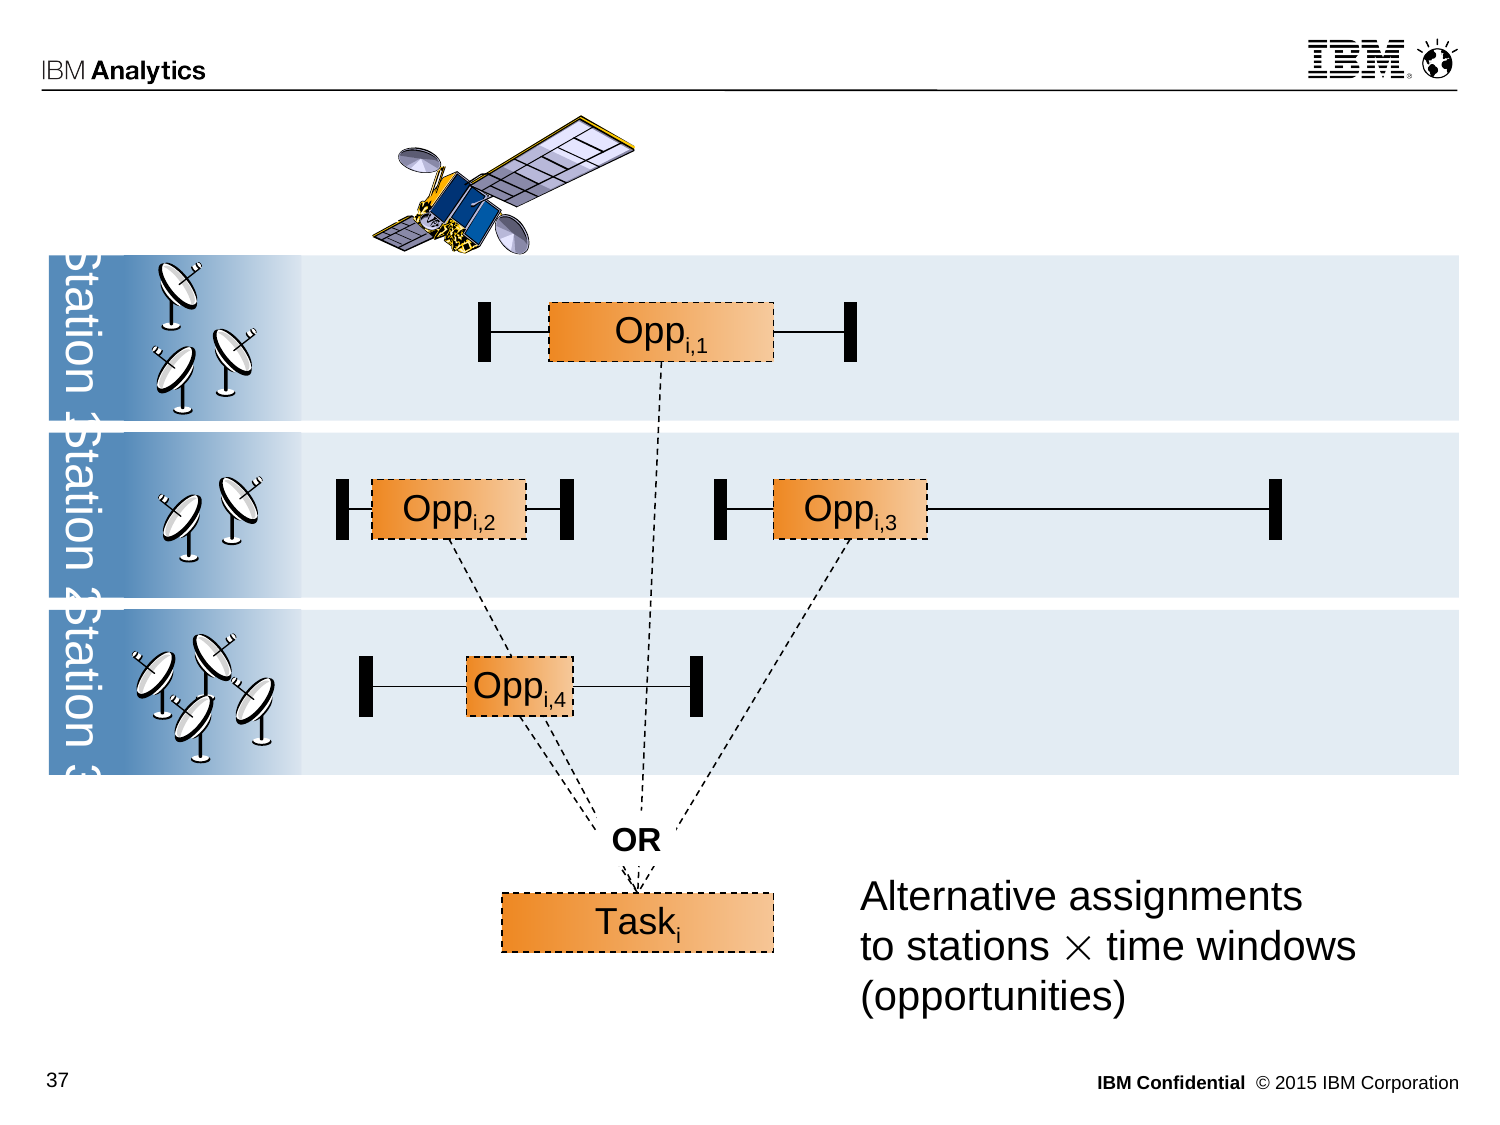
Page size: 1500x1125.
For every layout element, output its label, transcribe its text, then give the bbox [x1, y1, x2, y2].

picture [148, 344, 199, 415]
text_box Oppi,3 [773, 479, 928, 539]
text_box Oppi,2 [372, 479, 526, 539]
text_box Oppi,1 [549, 302, 774, 362]
picture [210, 326, 260, 397]
picture [155, 260, 205, 331]
text_box Station 2 [48, 432, 124, 598]
text_box Station 3 [48, 609, 124, 775]
text_box Station 1 [48, 255, 124, 421]
picture [155, 492, 205, 563]
picture [1294, 24, 1469, 91]
text_box Oppi,4 [466, 656, 573, 717]
text_box [124, 432, 1459, 598]
text_box Alternative assignments to stations  time windows (opportunities) [845, 860, 1373, 1027]
picture [216, 474, 266, 546]
picture [128, 632, 278, 764]
picture [372, 113, 637, 255]
text_box [124, 609, 1459, 775]
text_box Taski [501, 893, 774, 953]
picture [24, 42, 224, 99]
text_box [124, 255, 1459, 421]
text_box OR [596, 810, 677, 866]
